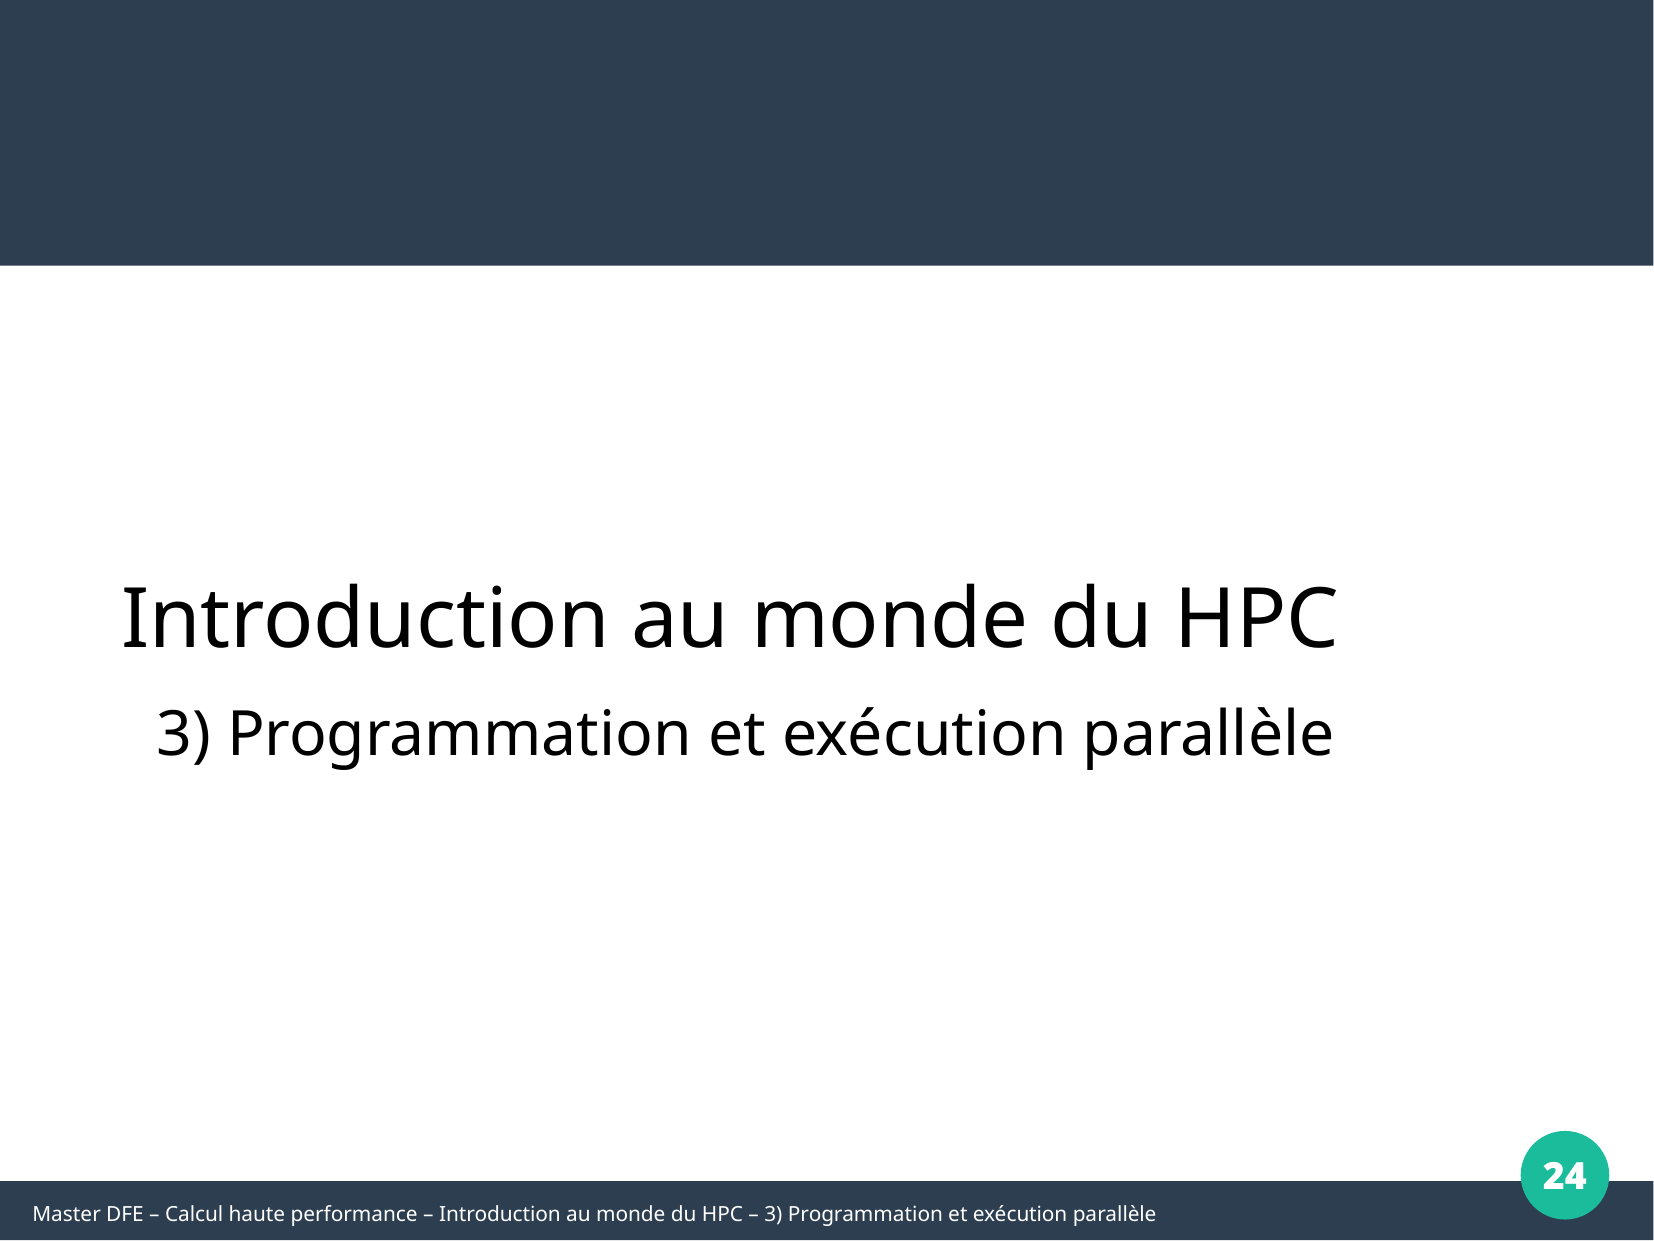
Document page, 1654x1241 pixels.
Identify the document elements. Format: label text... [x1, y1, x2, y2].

text_box Master DFE – Calcul haute performance – Introduction au monde du HPC – 3) Programmation et exécution parallèle [17, 1191, 1436, 1235]
text_box Introduction au monde du HPC [70, 551, 1583, 792]
text_box 3) Programmation et exécution parallèle [141, 681, 1607, 815]
